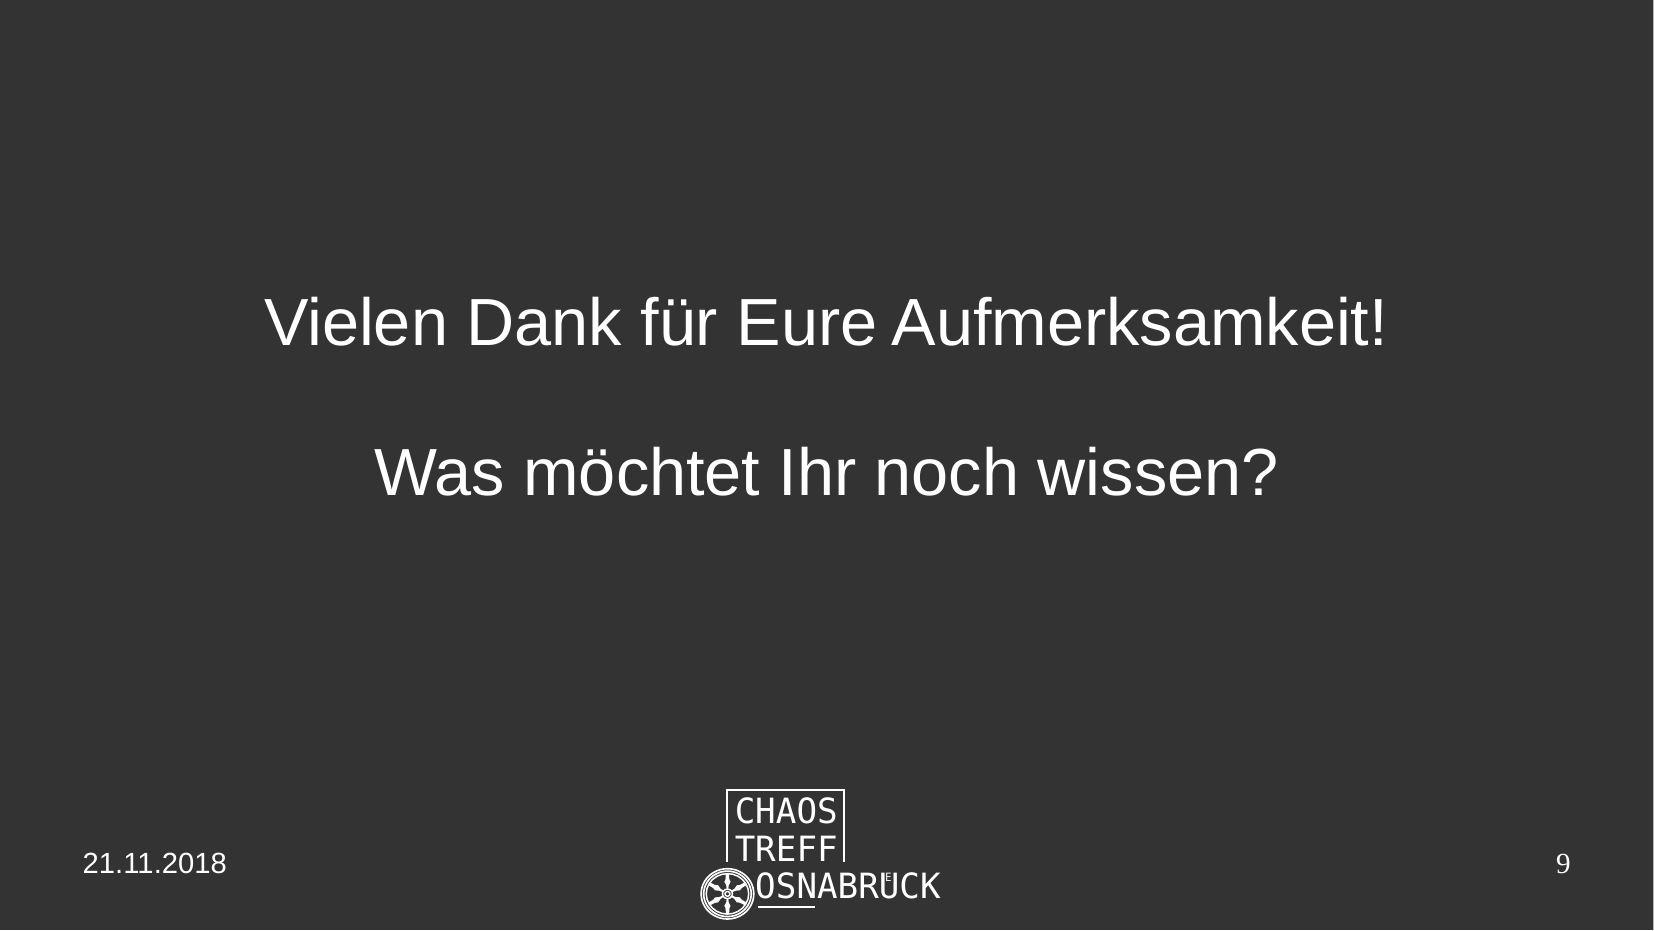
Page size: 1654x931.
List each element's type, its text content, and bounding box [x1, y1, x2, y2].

subtitle Vielen Dank für Eure Aufmerksamkeit! Was möchtet Ihr noch wissen? [82, 37, 1571, 758]
